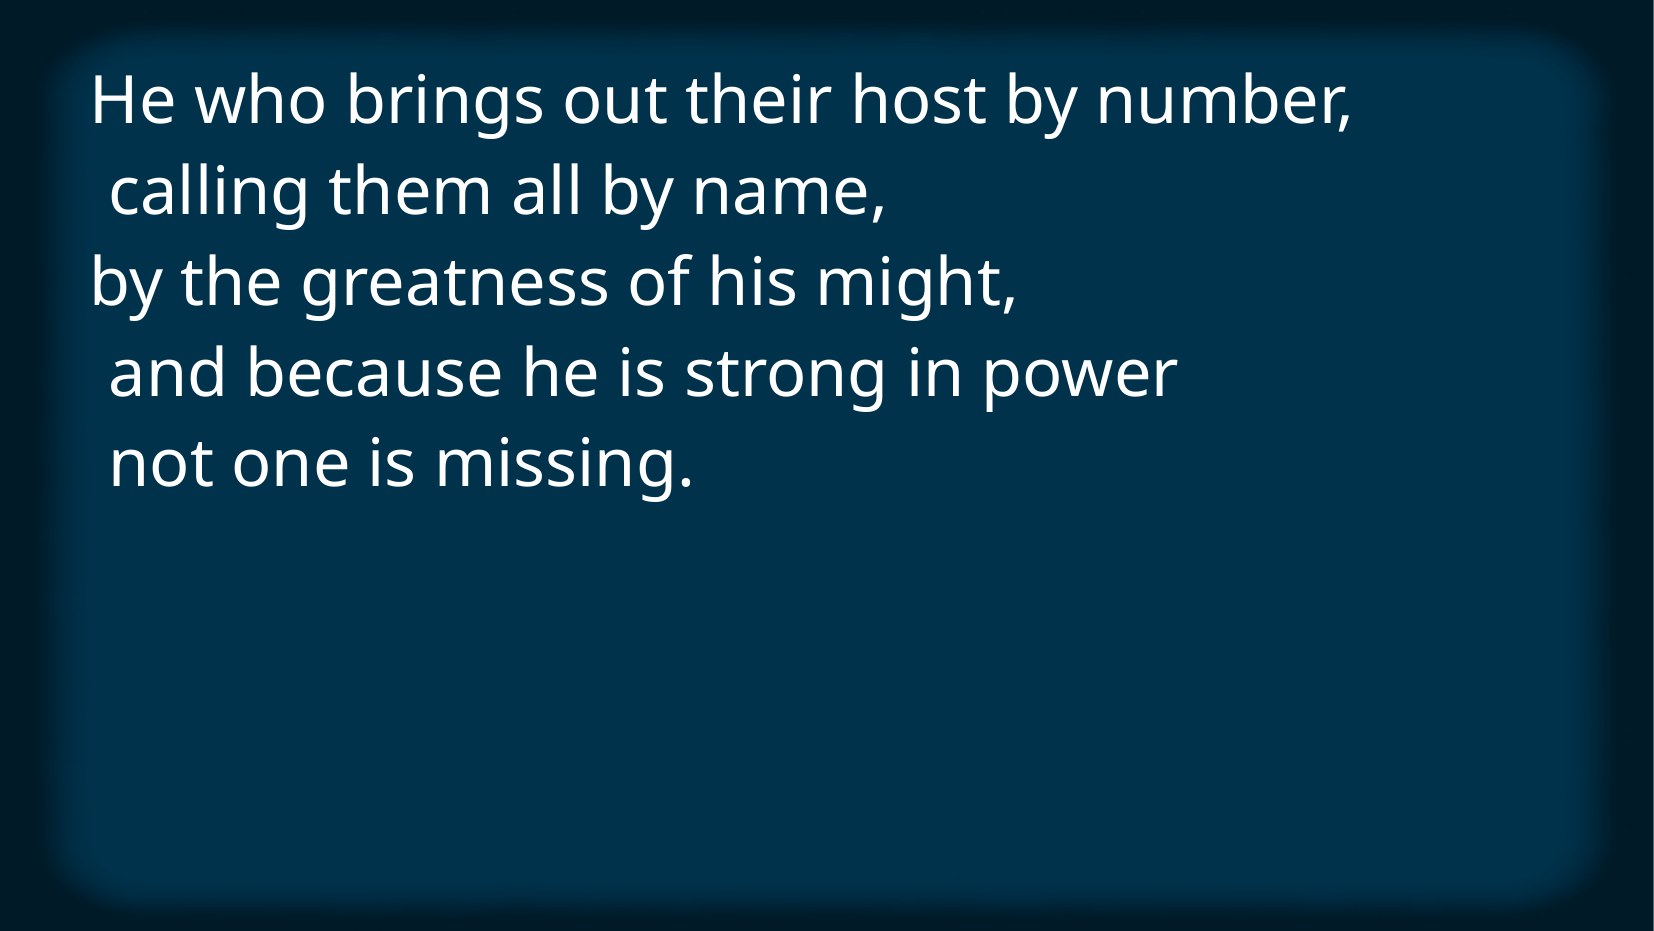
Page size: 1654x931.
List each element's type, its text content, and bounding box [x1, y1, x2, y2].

text_box He who brings out their host by number, calling them all by name, by the greatness of his might, and because he is strong in power not one is missing. [75, 45, 1591, 504]
picture [0, 0, 1654, 931]
